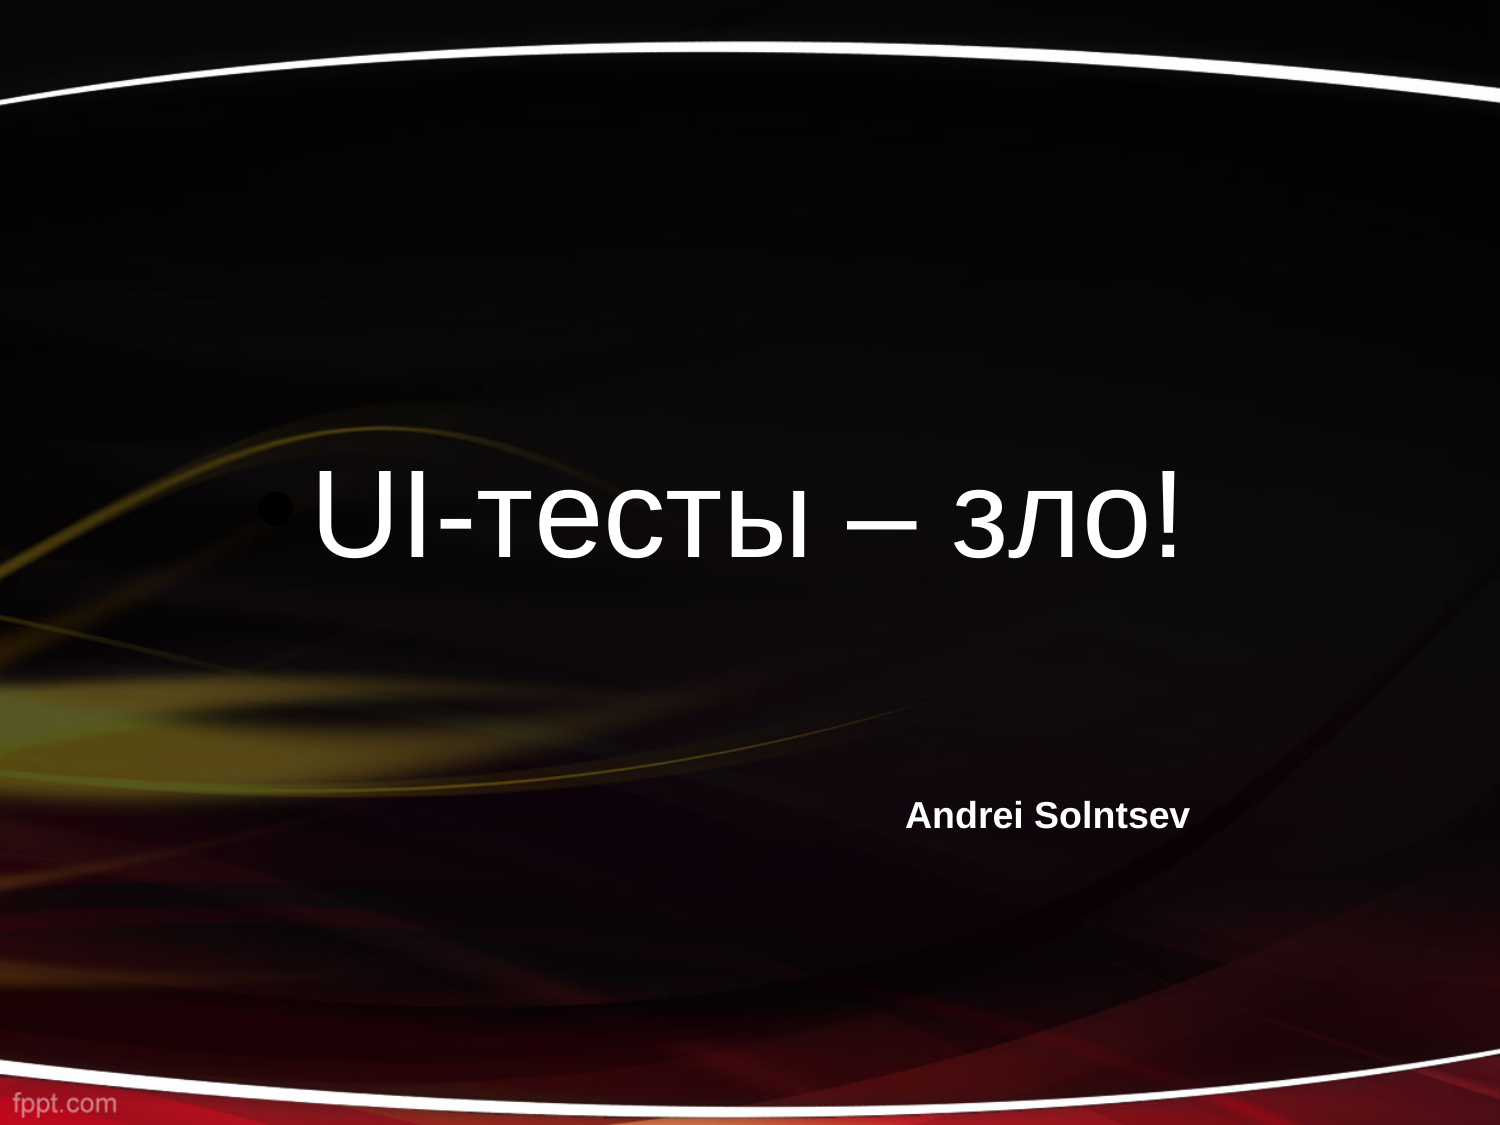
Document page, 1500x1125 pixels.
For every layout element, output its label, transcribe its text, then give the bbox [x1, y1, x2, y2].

picture [0, 0, 1500, 1125]
list UI-тесты – зло! [239, 424, 1245, 597]
text_box Andrei Solntsev [855, 772, 1375, 855]
